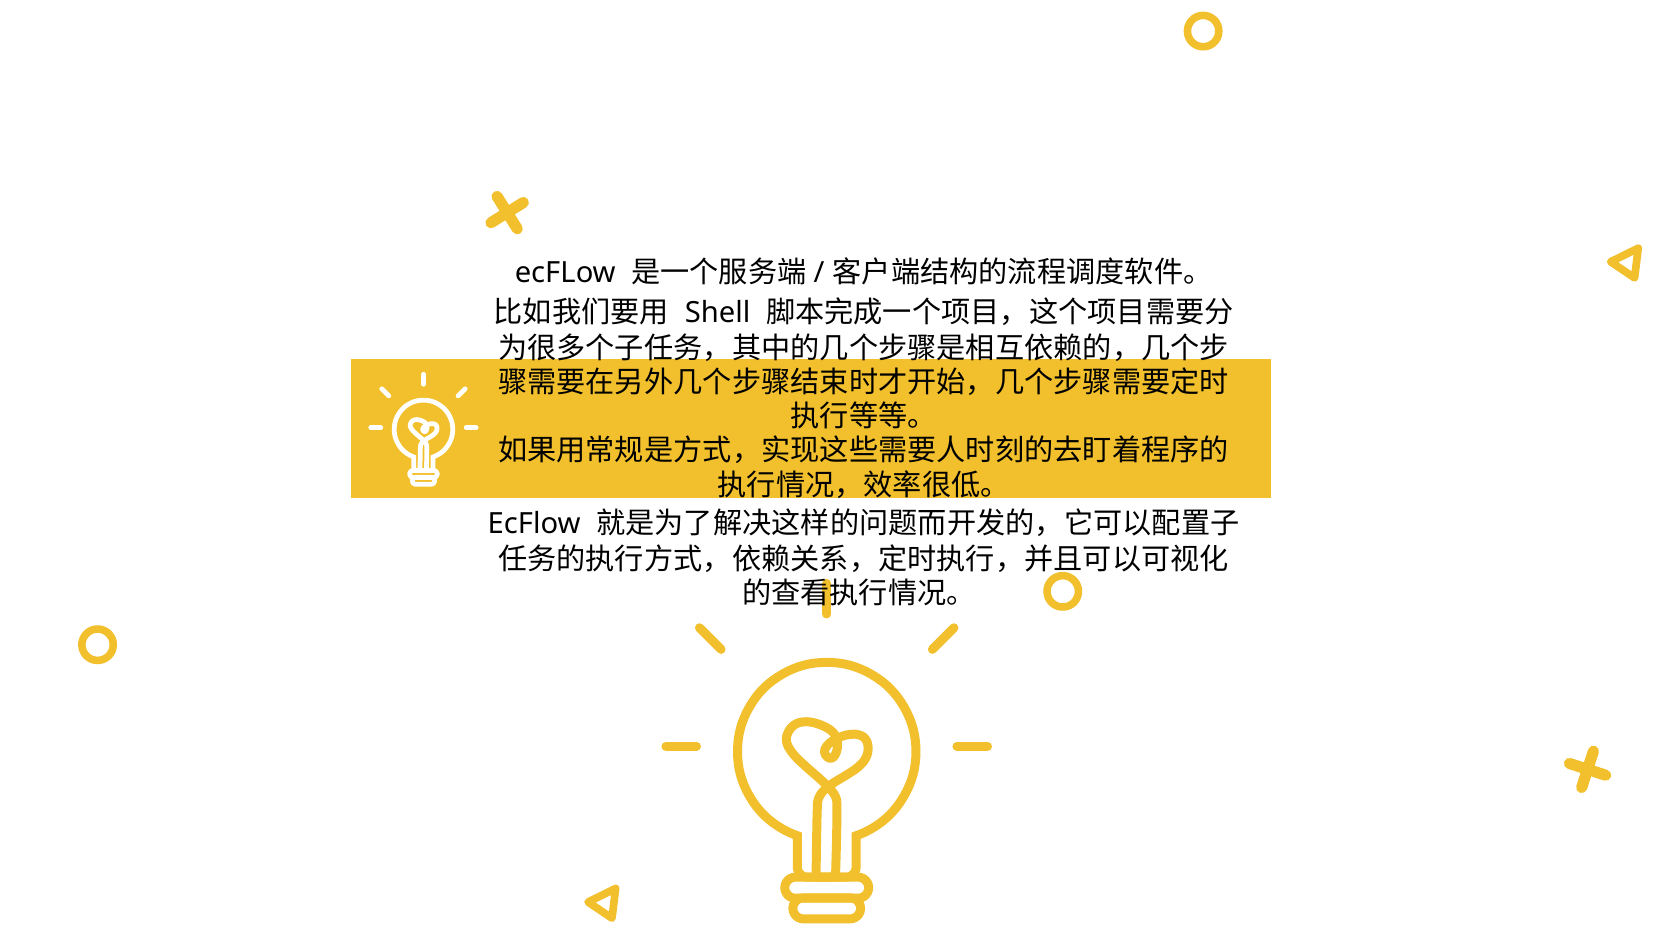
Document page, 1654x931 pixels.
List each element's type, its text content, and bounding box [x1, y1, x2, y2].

text_box ecFLow 是一个服务端/客户端结构的流程调度软件。 比如我们要用 Shell 脚本完成一个项目，这个项目需要分为很多个子任务，其中的几个步骤是相互依赖的，几个步骤需要在另外几个步骤结束时才开始，几个步骤需要定时执行等等。 如果用常规是方式，实现这些需要人时刻的去盯着程序的执行情况，效率很低。 EcFlow 就是为了解决这样的问题而开发的，它可以配置子任务的执行方式，依赖关系，定时执行，并且可以可视化的查看执行情况。 [487, 259, 1241, 603]
